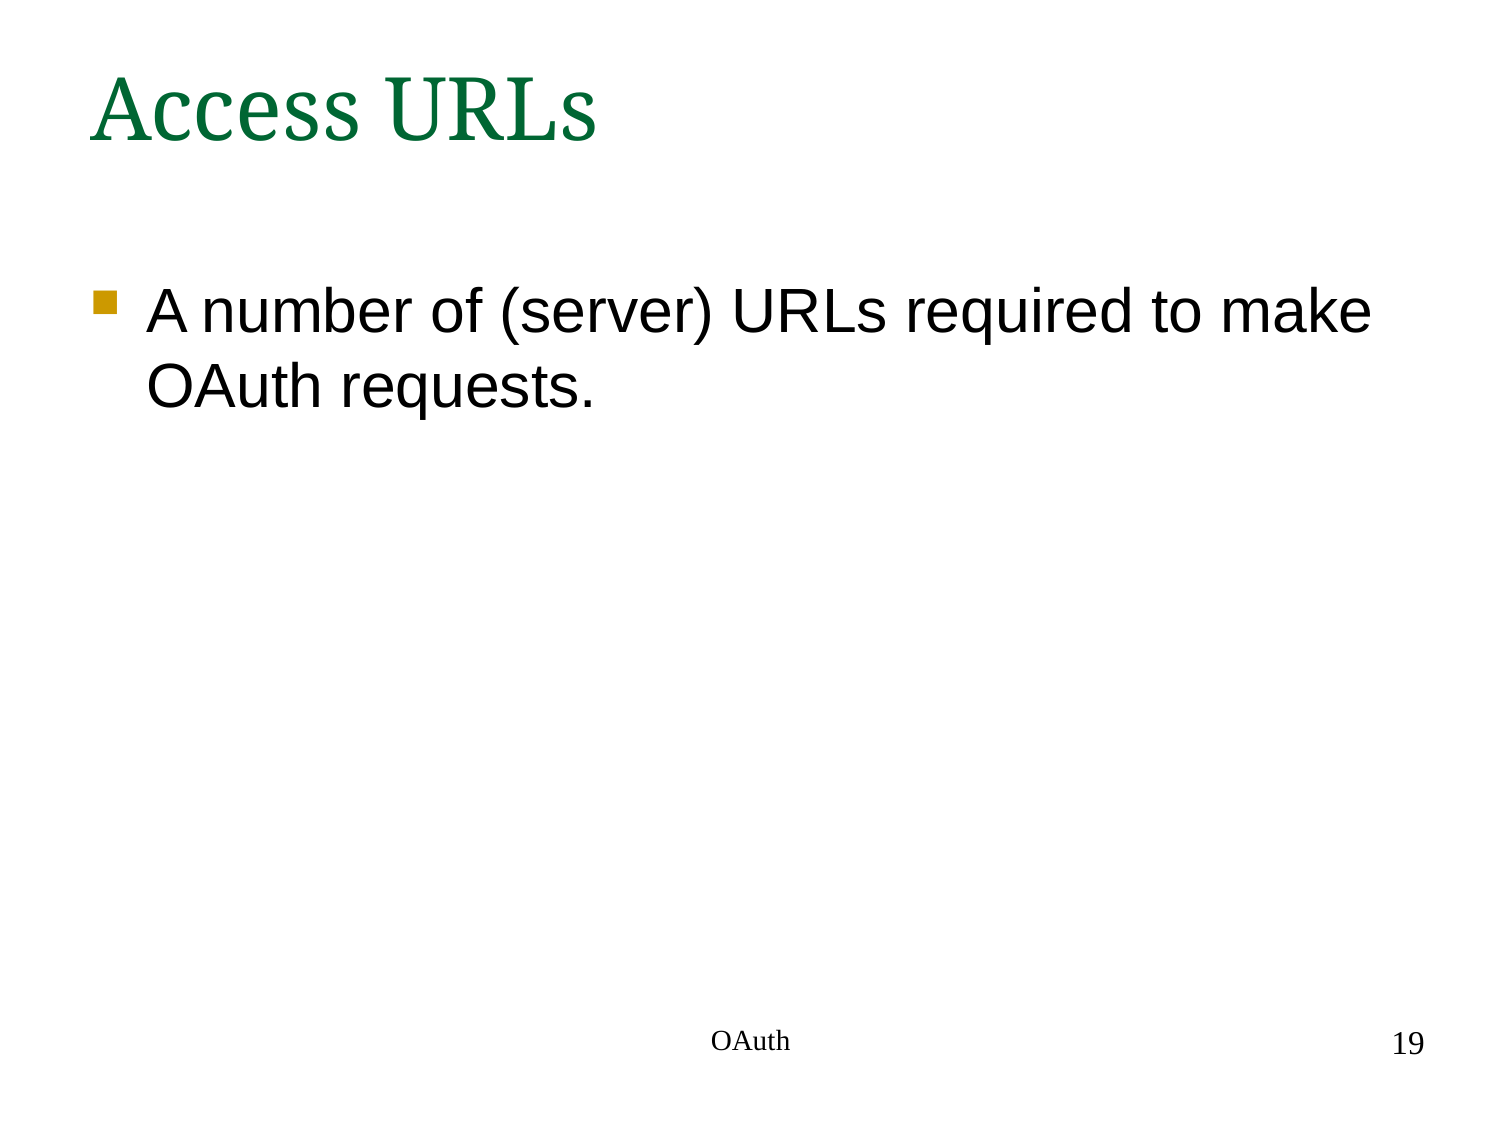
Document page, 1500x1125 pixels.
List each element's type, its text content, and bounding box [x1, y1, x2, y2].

title Access URLs [75, 45, 1425, 233]
list A number of (server) URLs required to make OAuth requests. [75, 262, 1425, 1006]
